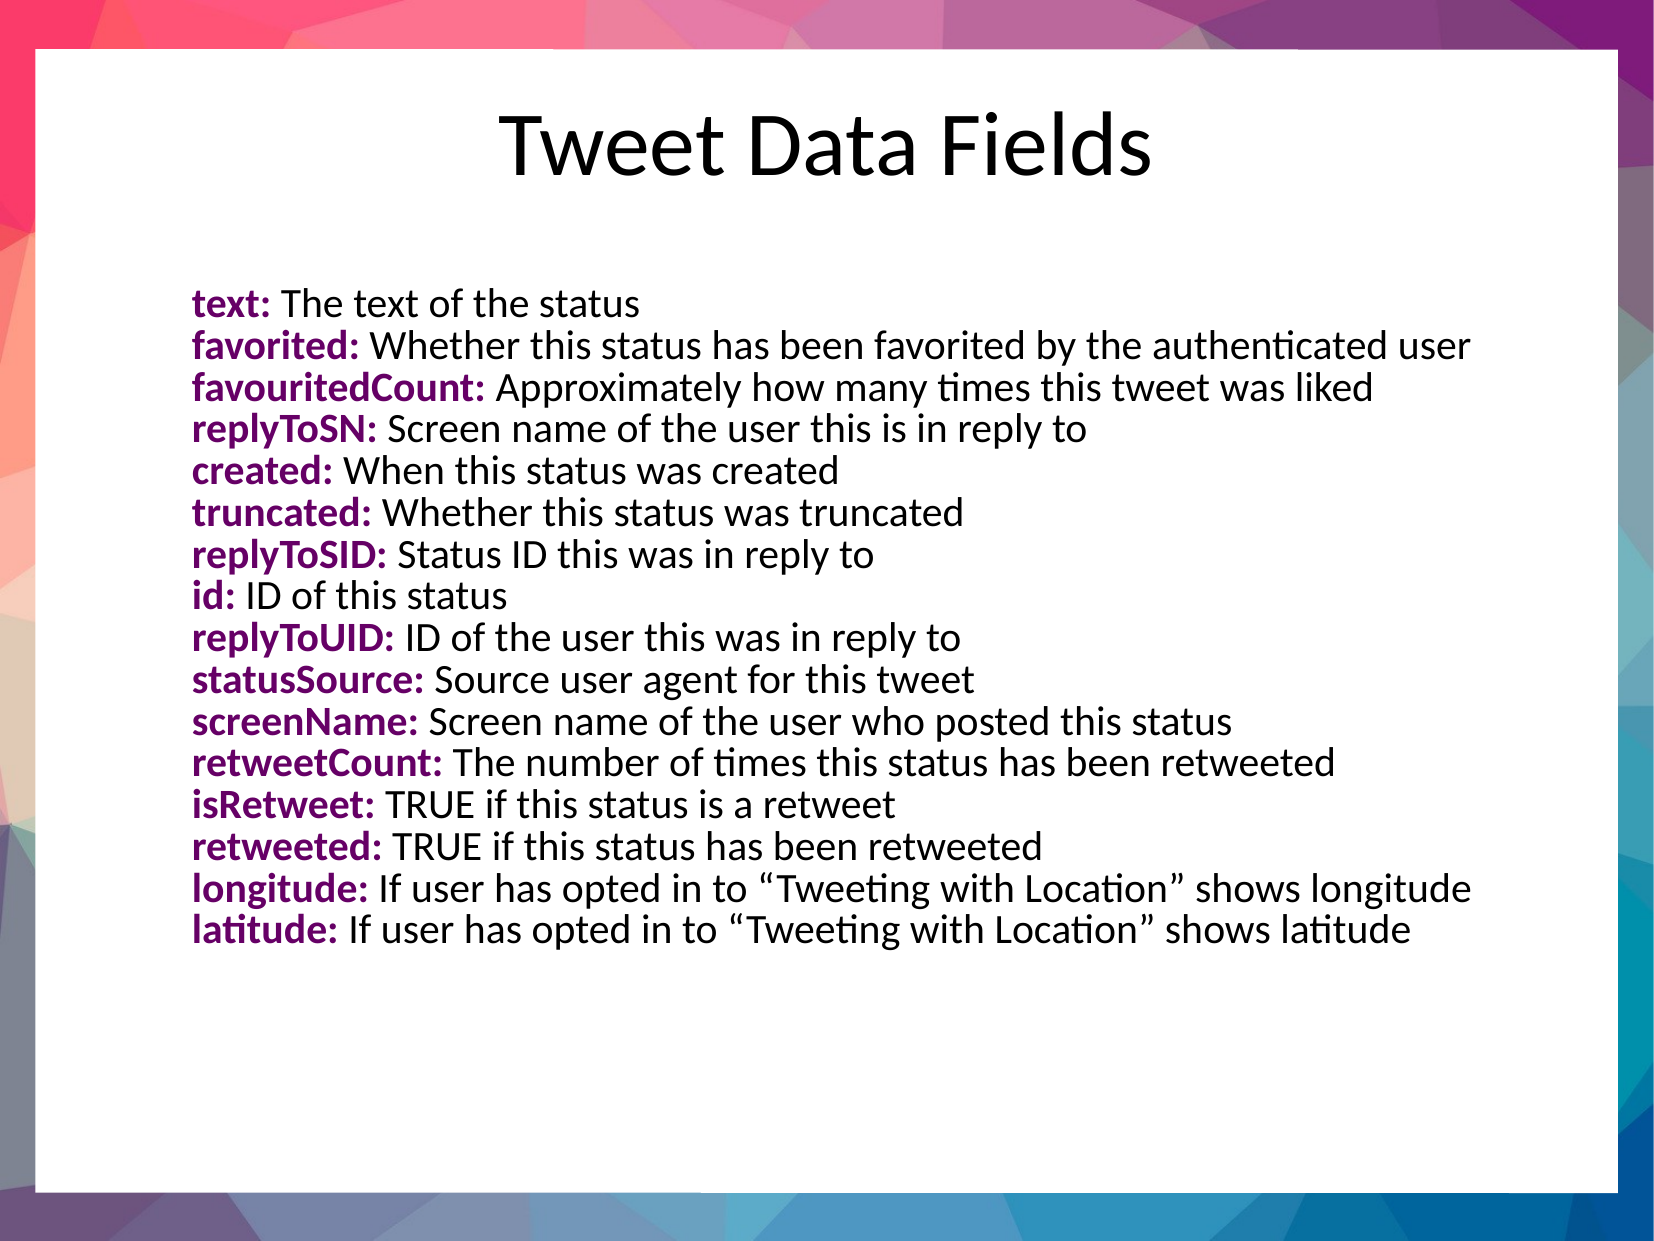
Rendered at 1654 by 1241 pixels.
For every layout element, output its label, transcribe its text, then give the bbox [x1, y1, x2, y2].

picture [0, 0, 1654, 1241]
title Tweet Data Fields [82, 49, 1571, 257]
picture [1512, 1106, 1654, 1241]
text_box text: The text of the status favorited: Whether this status has been favorited by the authenticated user favouritedCount: Approximately how many times this tweet was liked replyToSN: Screen name of the user this is in reply to created: When this status was created truncated: Whether this status was truncated replyToSID: Status ID this was in reply to id: ID of this status replyToUID: ID of the user this was in reply to statusSource: Source user agent for this tweet screenName: Screen name of the user who posted this status retweetCount: The number of times this status has been retweeted isRetweet: TRUE if this status is a retweet retweeted: TRUE if this status has been retweeted longitude: If user has opted in to “Tweeting with Location” shows longitude latitude: If user has opted in to “Tweeting with Location” shows latitude [177, 278, 1512, 1241]
